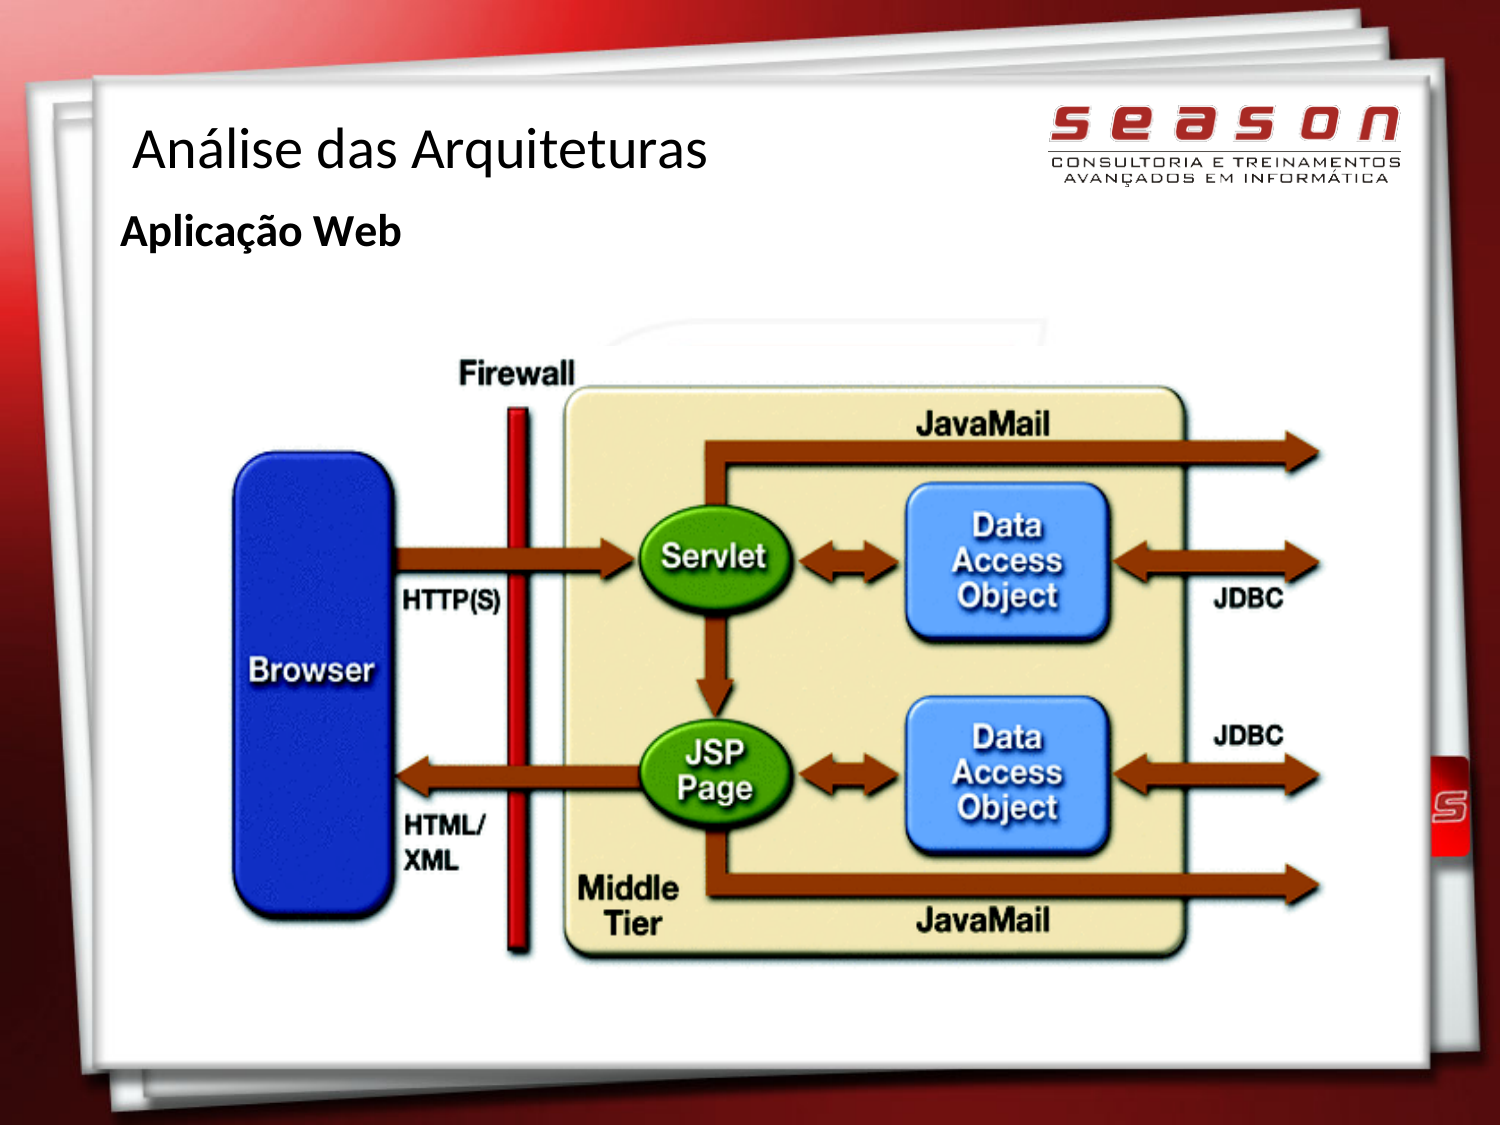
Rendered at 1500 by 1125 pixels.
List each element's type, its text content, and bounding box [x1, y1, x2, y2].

text_box Aplicação Web [119, 200, 1240, 256]
picture [0, 0, 1500, 1125]
title Análise das Arquiteturas [118, 33, 1394, 257]
